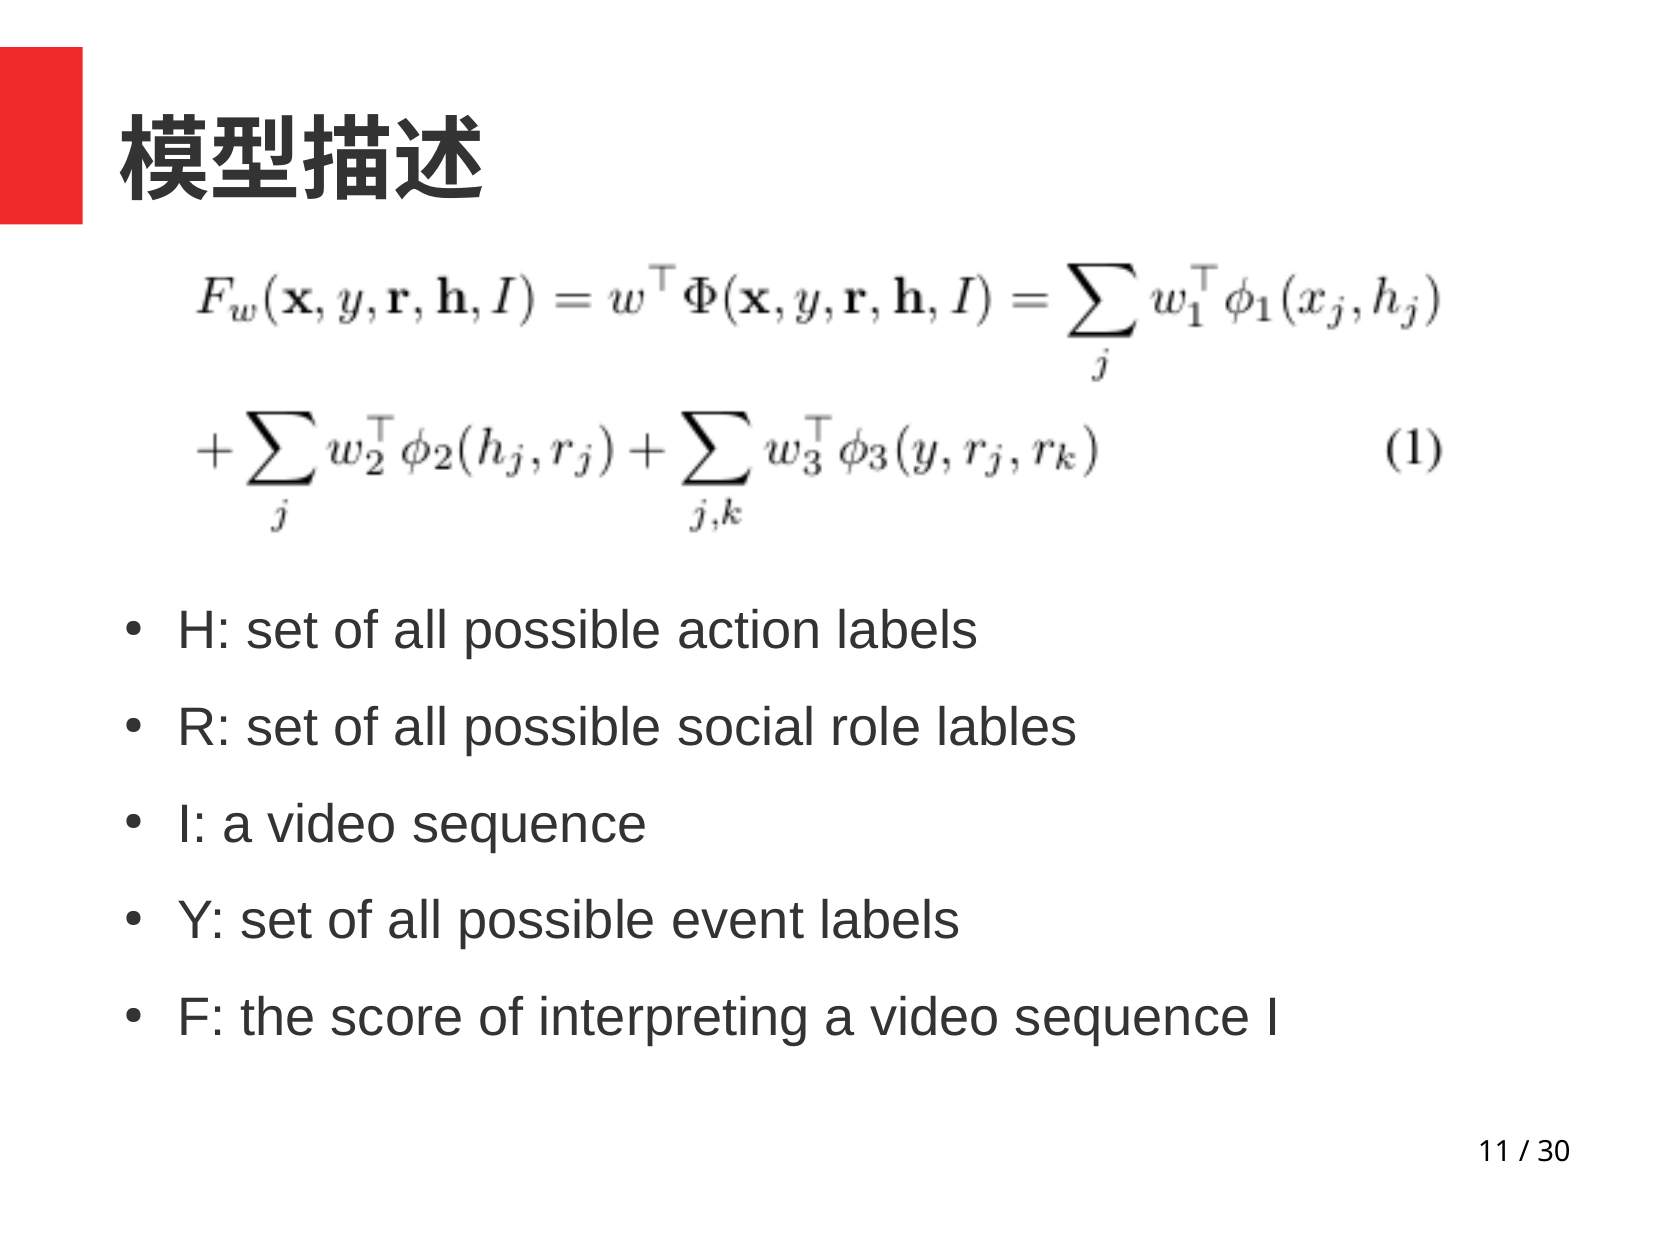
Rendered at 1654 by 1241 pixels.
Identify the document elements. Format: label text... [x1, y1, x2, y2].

title 模型描述 [118, 49, 1571, 257]
list H: set of all possible action labels R: set of all possible social role lables I: a video sequence Y: set of all possible event labels F: the score of interpreting a video sequence I [106, 590, 1583, 1111]
picture [168, 259, 1465, 544]
